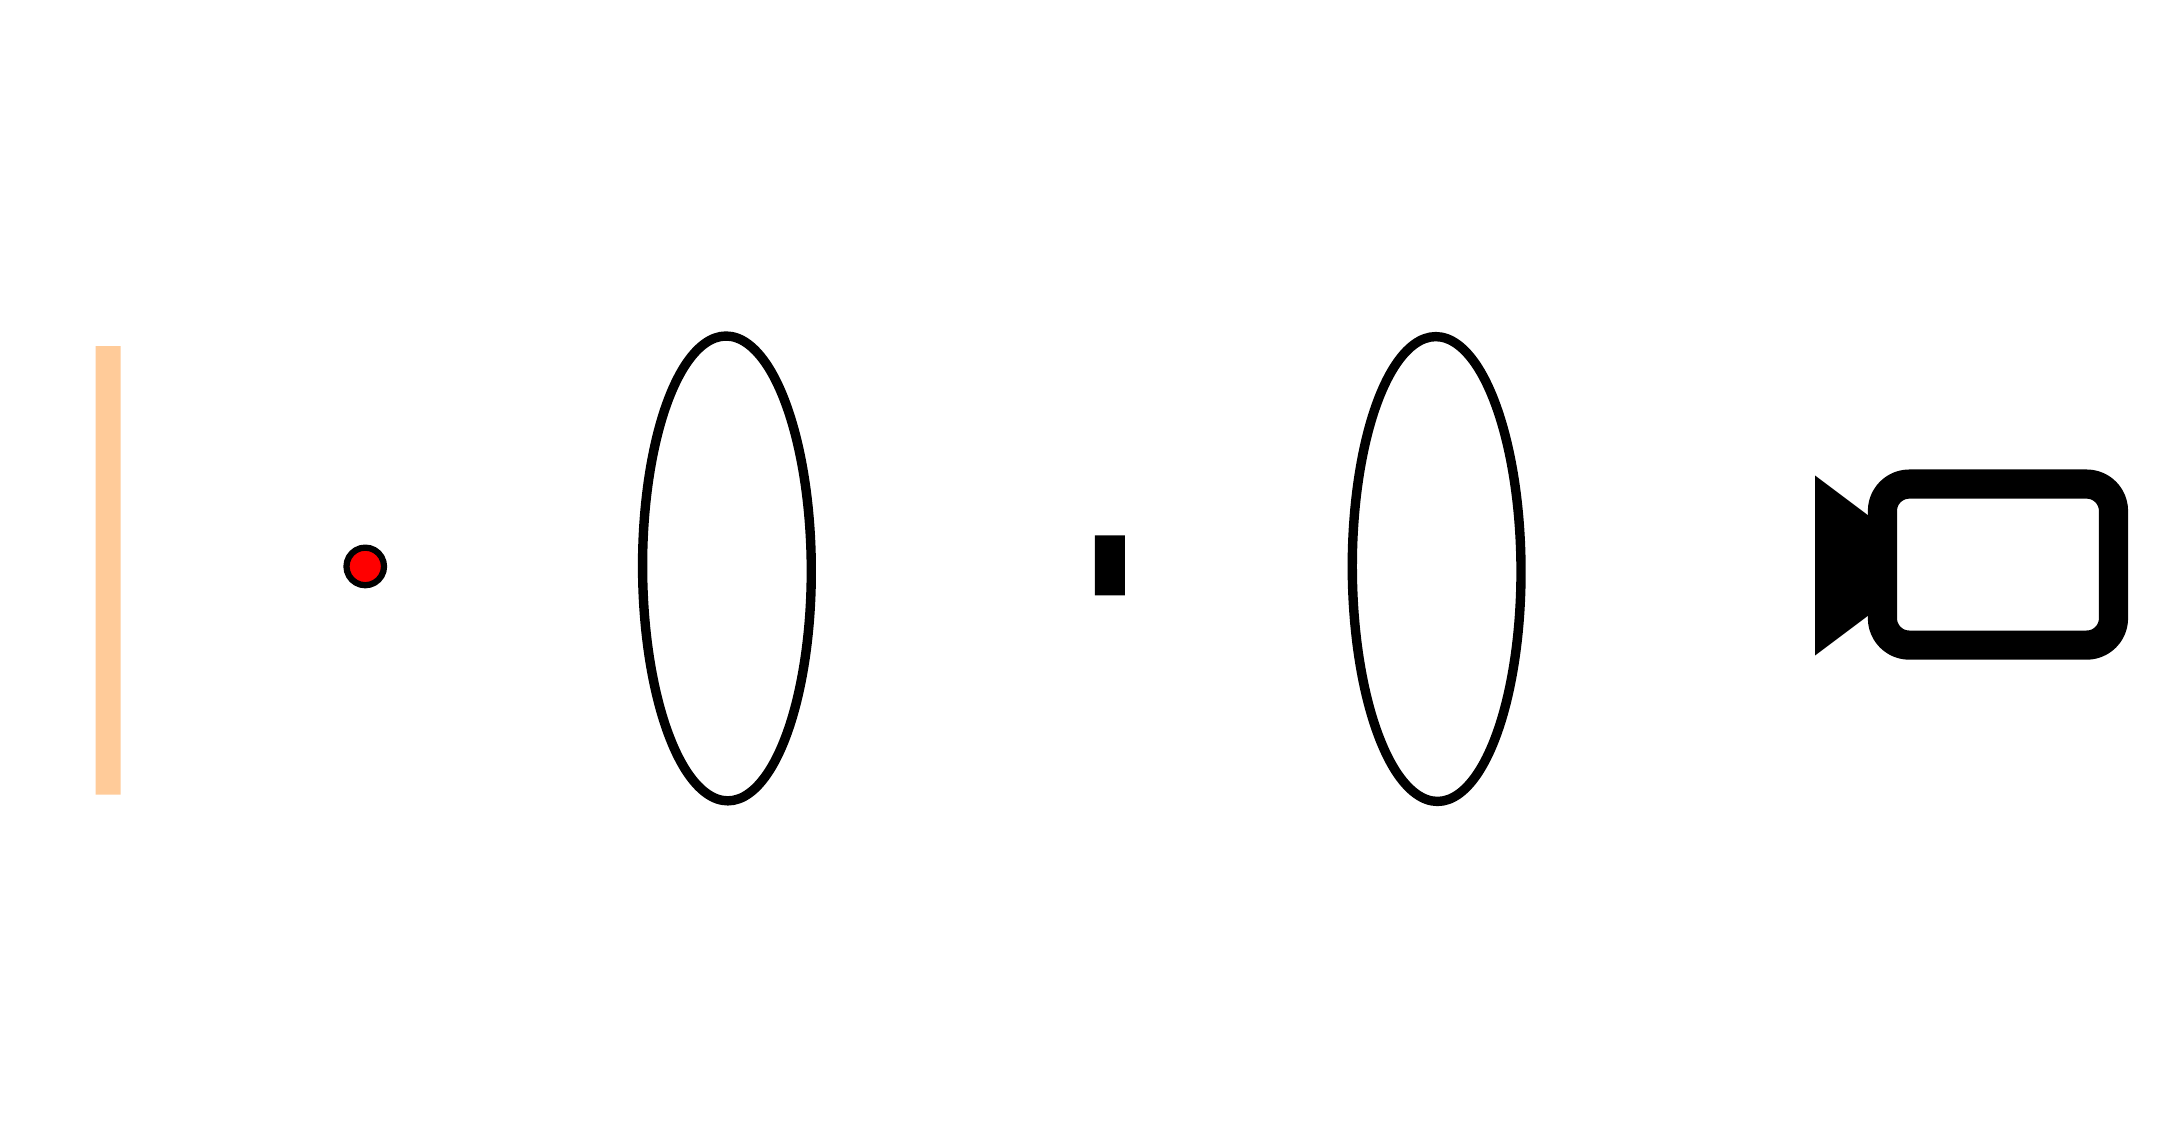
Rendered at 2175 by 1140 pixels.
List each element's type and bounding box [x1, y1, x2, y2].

text_box [346, 547, 385, 586]
text_box [1882, 484, 2114, 646]
text_box [1815, 475, 1876, 656]
text_box [1352, 336, 1522, 802]
text_box [642, 336, 812, 801]
text_box [1094, 535, 1125, 596]
